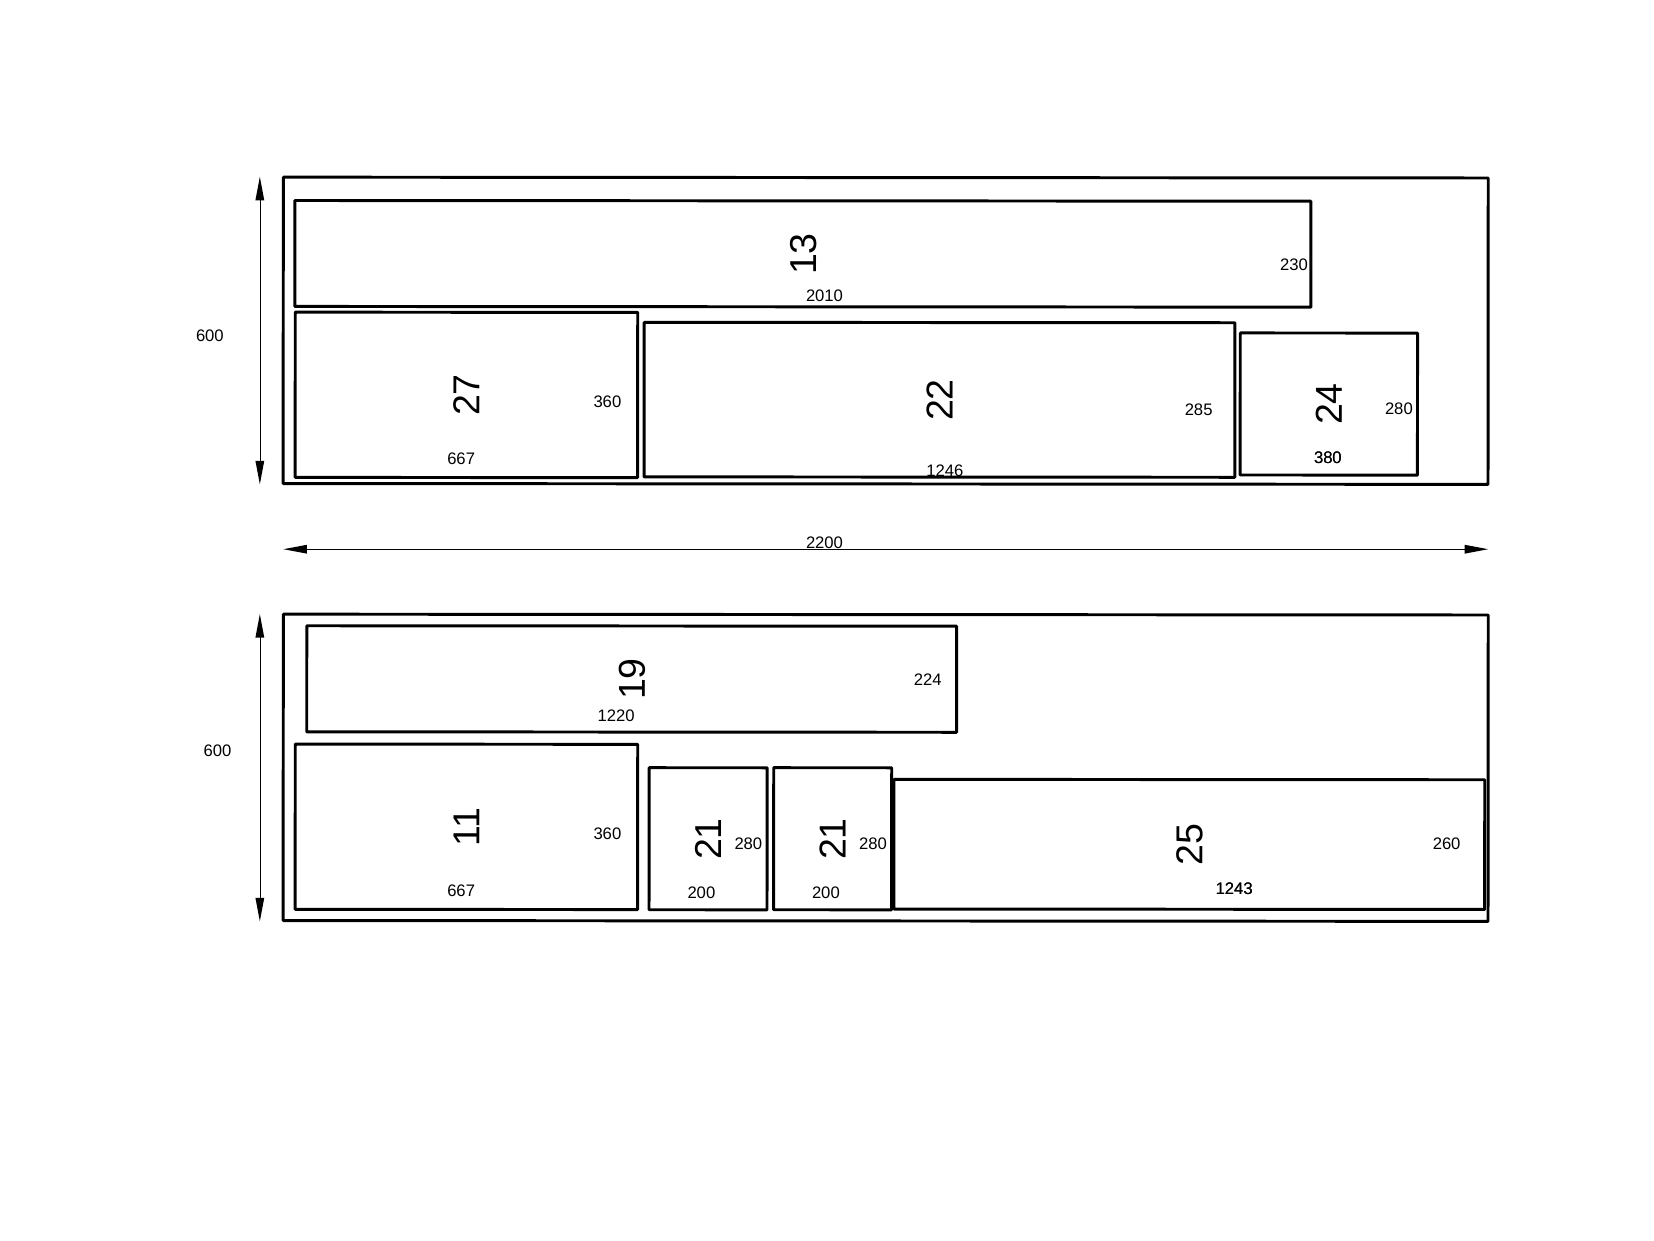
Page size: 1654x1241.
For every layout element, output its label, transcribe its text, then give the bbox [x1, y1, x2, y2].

text_box 1246 [911, 478, 979, 488]
text_box 21 [649, 767, 768, 910]
text_box 600 [188, 733, 247, 768]
text_box 27 [295, 312, 638, 478]
text_box 230 [1265, 248, 1323, 282]
text_box 21 [773, 767, 892, 910]
text_box 224 [899, 662, 957, 697]
text_box 11 [295, 744, 638, 910]
text_box 360 [578, 384, 637, 419]
text_box 1243 [1201, 872, 1268, 907]
text_box 600 [181, 318, 239, 353]
text_box 2200 [791, 525, 859, 560]
text_box 25 [893, 779, 1485, 910]
text_box 667 [432, 874, 490, 908]
text_box 19 [306, 625, 957, 733]
text_box 2010 [791, 279, 858, 313]
text_box 380 [1299, 441, 1357, 476]
text_box 280 [1418, 392, 1428, 426]
text_box 13 [294, 200, 1311, 308]
text_box 200 [797, 875, 855, 910]
text_box 200 [672, 875, 731, 910]
text_box 280 [844, 827, 893, 861]
text_box 24 [1240, 332, 1418, 476]
text_box 22 [644, 322, 1235, 478]
text_box 280 [719, 827, 778, 861]
text_box 1220 [582, 698, 650, 733]
text_box 260 [1418, 826, 1476, 861]
text_box 360 [578, 816, 637, 851]
text_box 667 [432, 442, 490, 477]
